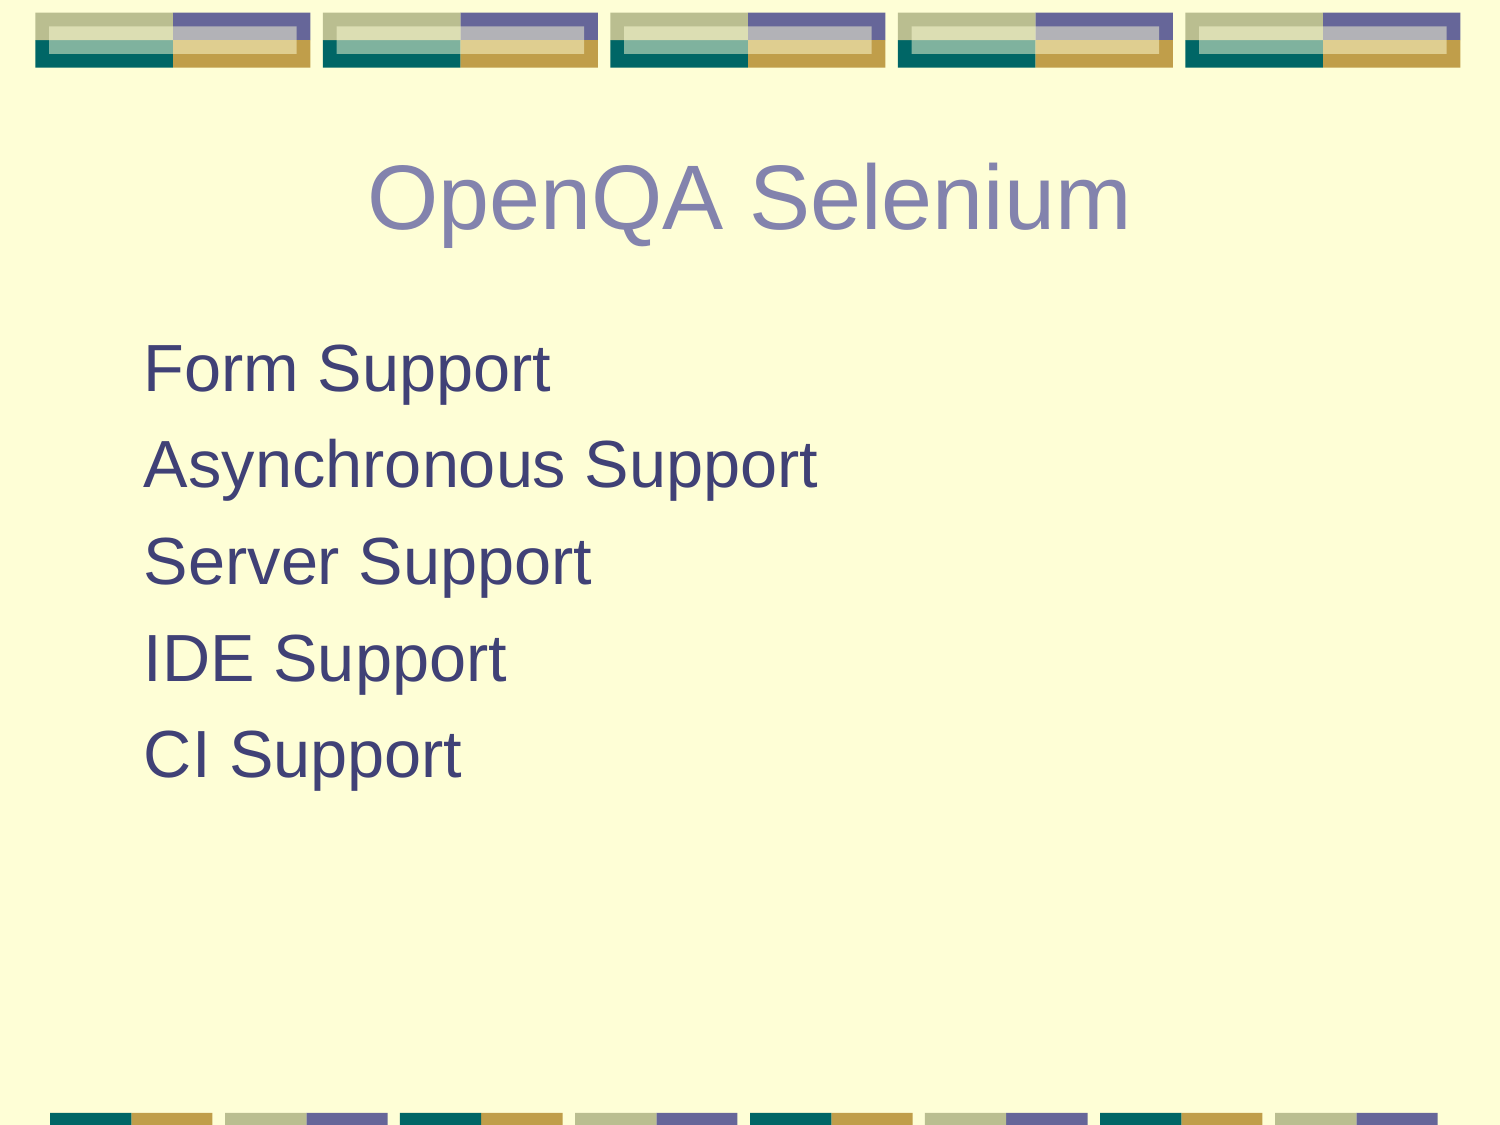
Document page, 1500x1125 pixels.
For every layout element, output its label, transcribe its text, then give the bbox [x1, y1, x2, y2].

title OpenQA Selenium [112, 79, 1388, 308]
list Form Support Asynchronous Support Server Support IDE Support CI Support [143, 325, 1419, 1001]
